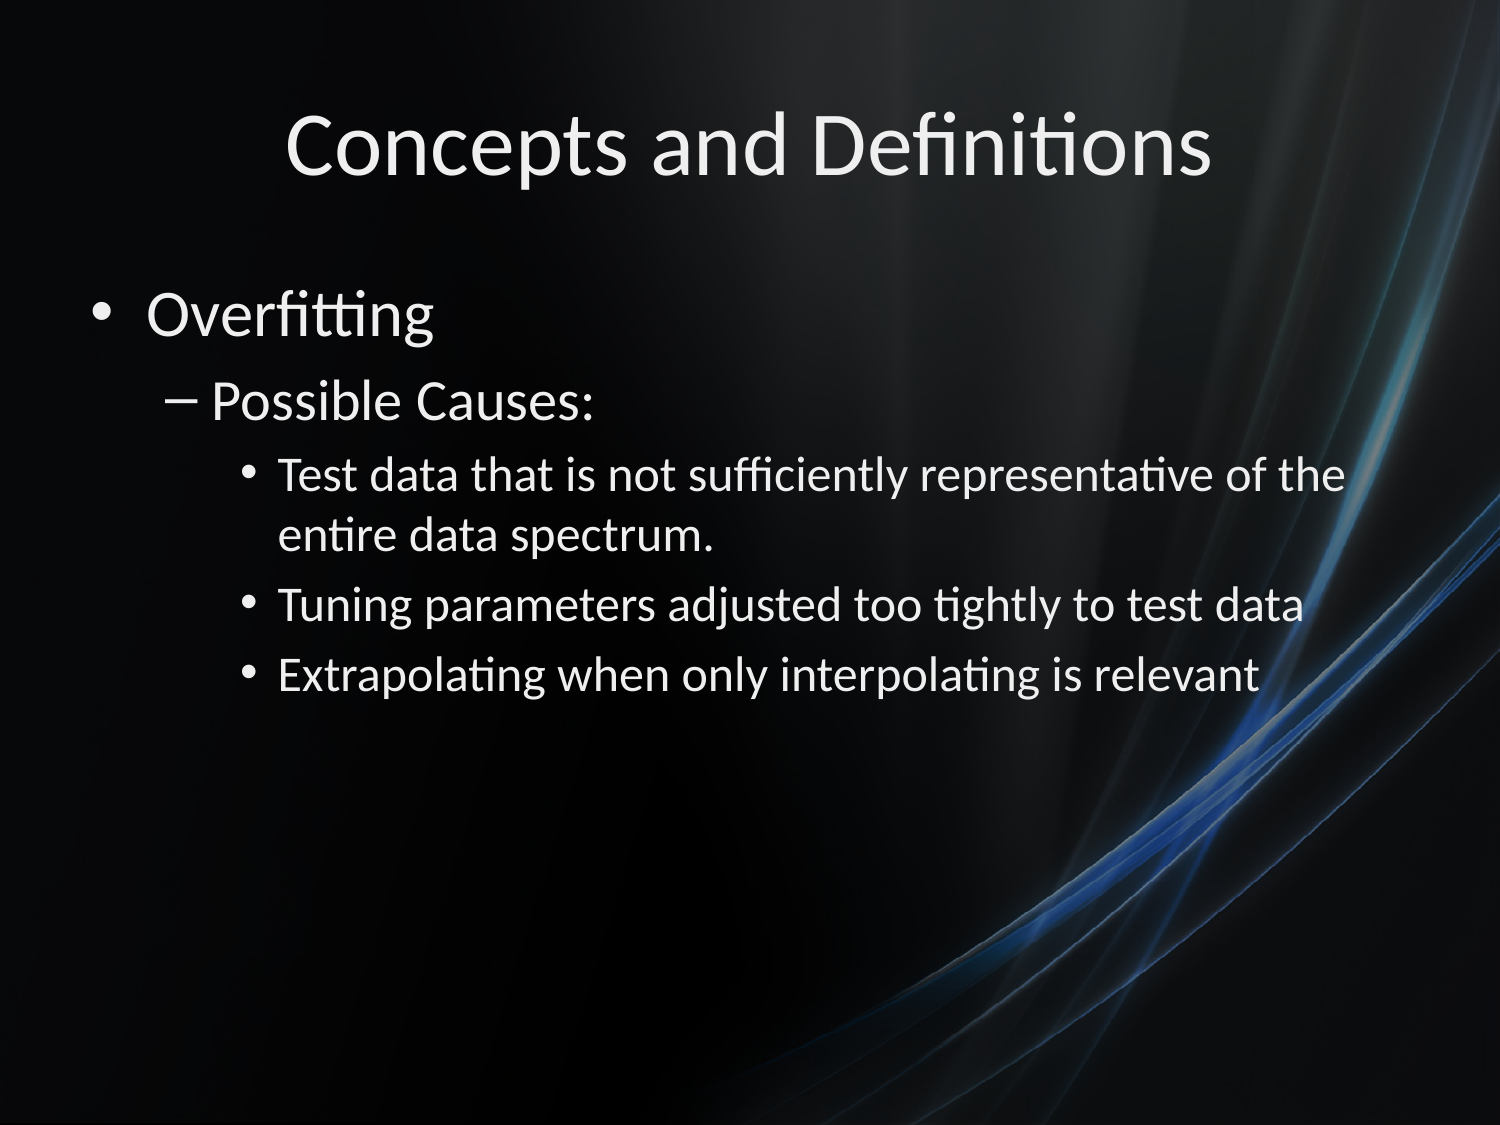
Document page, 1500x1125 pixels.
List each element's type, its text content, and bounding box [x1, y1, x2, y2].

title Concepts and Definitions [75, 45, 1425, 233]
list Overfitting Possible Causes: Test data that is not sufficiently representative of the entire data spectrum. Tuning parameters adjusted too tightly to test data Extrapolating when only interpolating is relevant [75, 262, 1425, 1005]
picture [0, 0, 1500, 1125]
